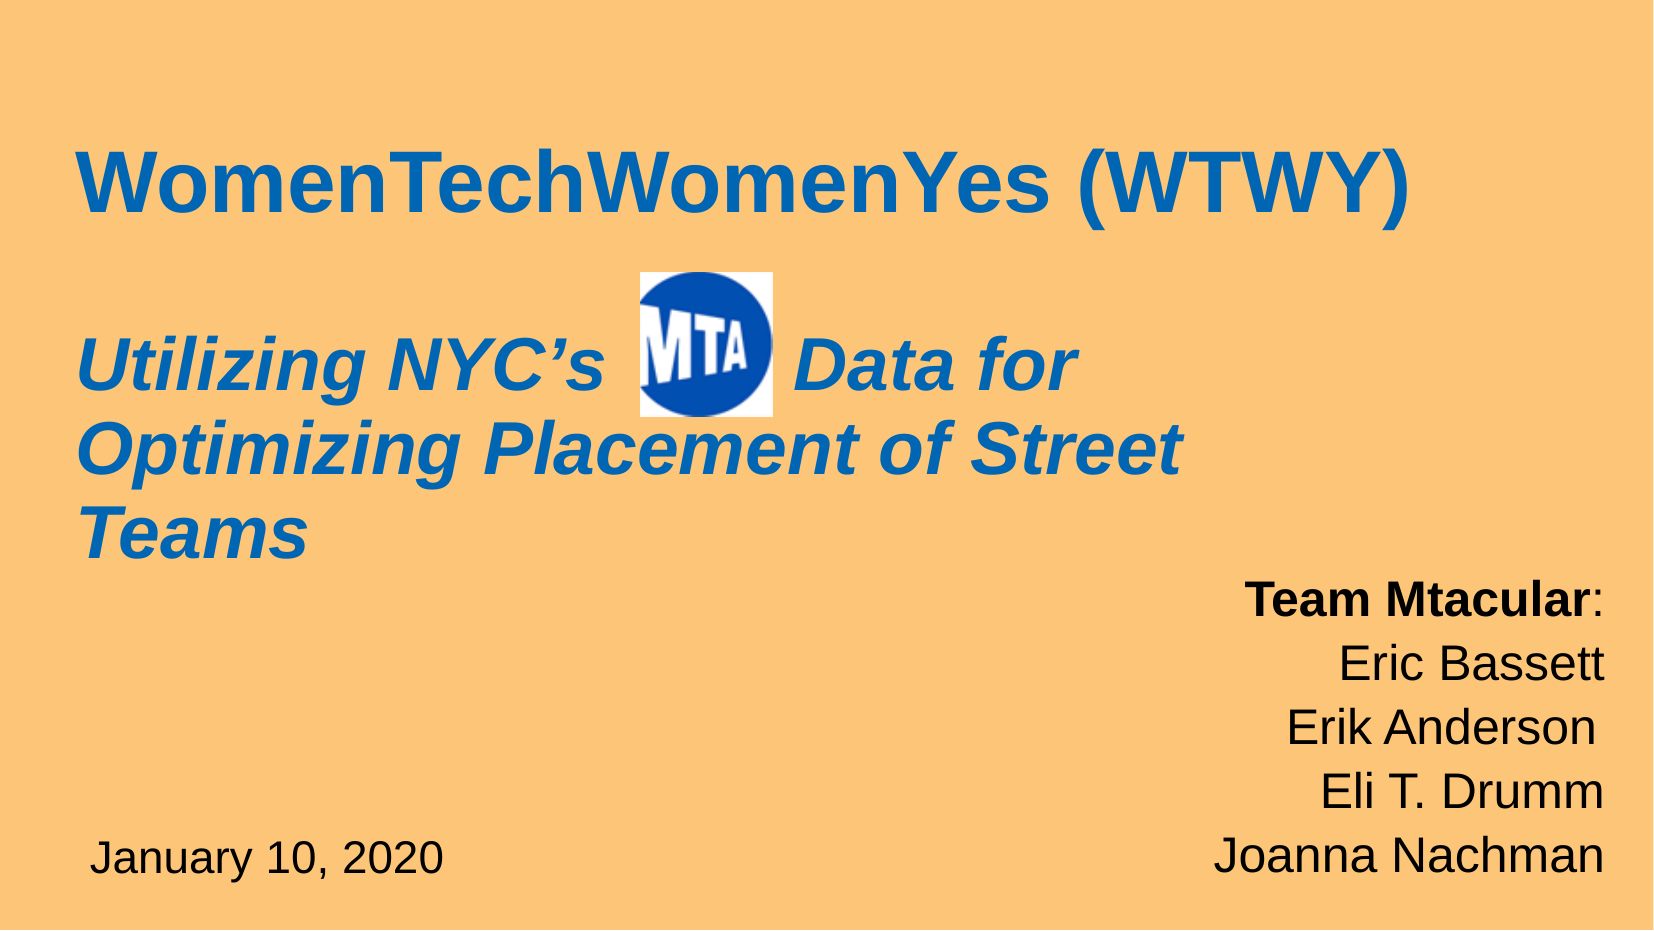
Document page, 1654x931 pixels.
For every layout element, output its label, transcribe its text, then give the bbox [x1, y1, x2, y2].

subtitle Team Mtacular: Eric Bassett Erik Anderson Eli T. Drumm Joanna Nachman [1001, 435, 1606, 931]
picture [640, 272, 773, 315]
text_box January 10, 2020 [75, 825, 460, 892]
title WomenTechWomenYes (WTWY) [75, 60, 1501, 256]
text_box Utilizing NYC’s Data for Optimizing Placement of Street Teams [61, 315, 1261, 582]
